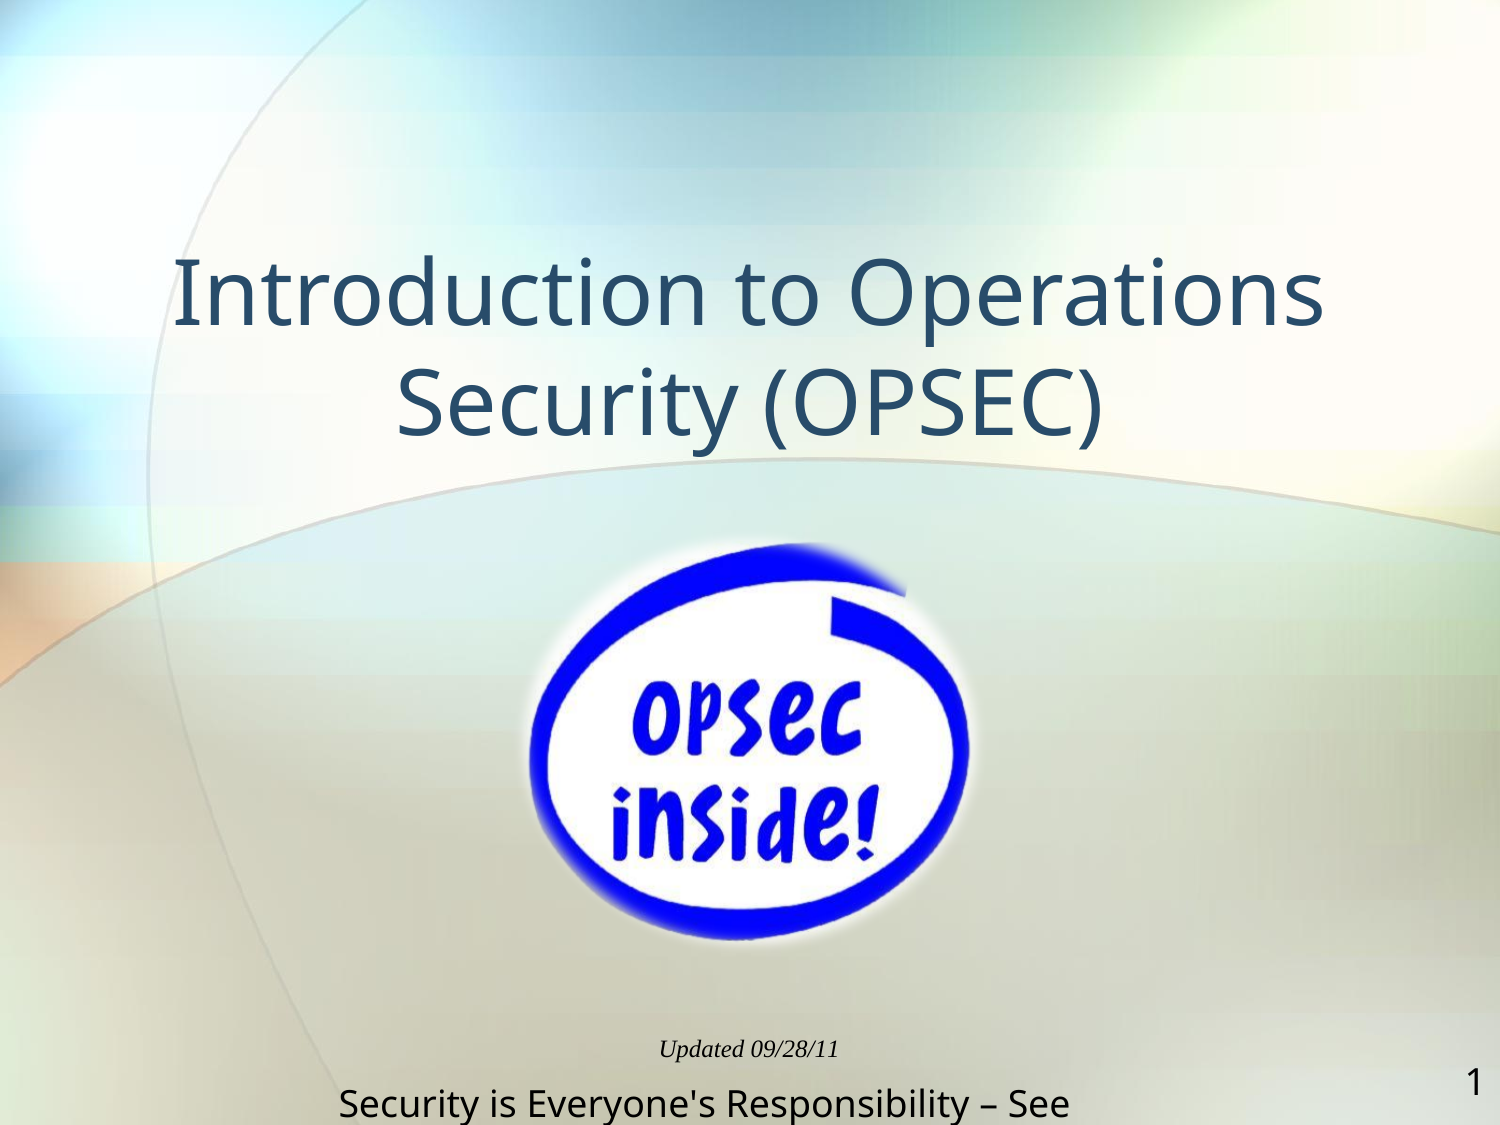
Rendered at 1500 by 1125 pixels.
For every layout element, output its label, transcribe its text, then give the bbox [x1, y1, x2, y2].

text_box Security is Everyone's Responsibility – See Something, Say Something! [323, 1071, 1177, 1125]
picture [0, 0, 1500, 1125]
text_box <number> [1449, 1050, 1500, 1125]
text_box Updated 09/28/11 [643, 1025, 857, 1071]
title Introduction to Operations Security (OPSEC) [106, 237, 1394, 451]
